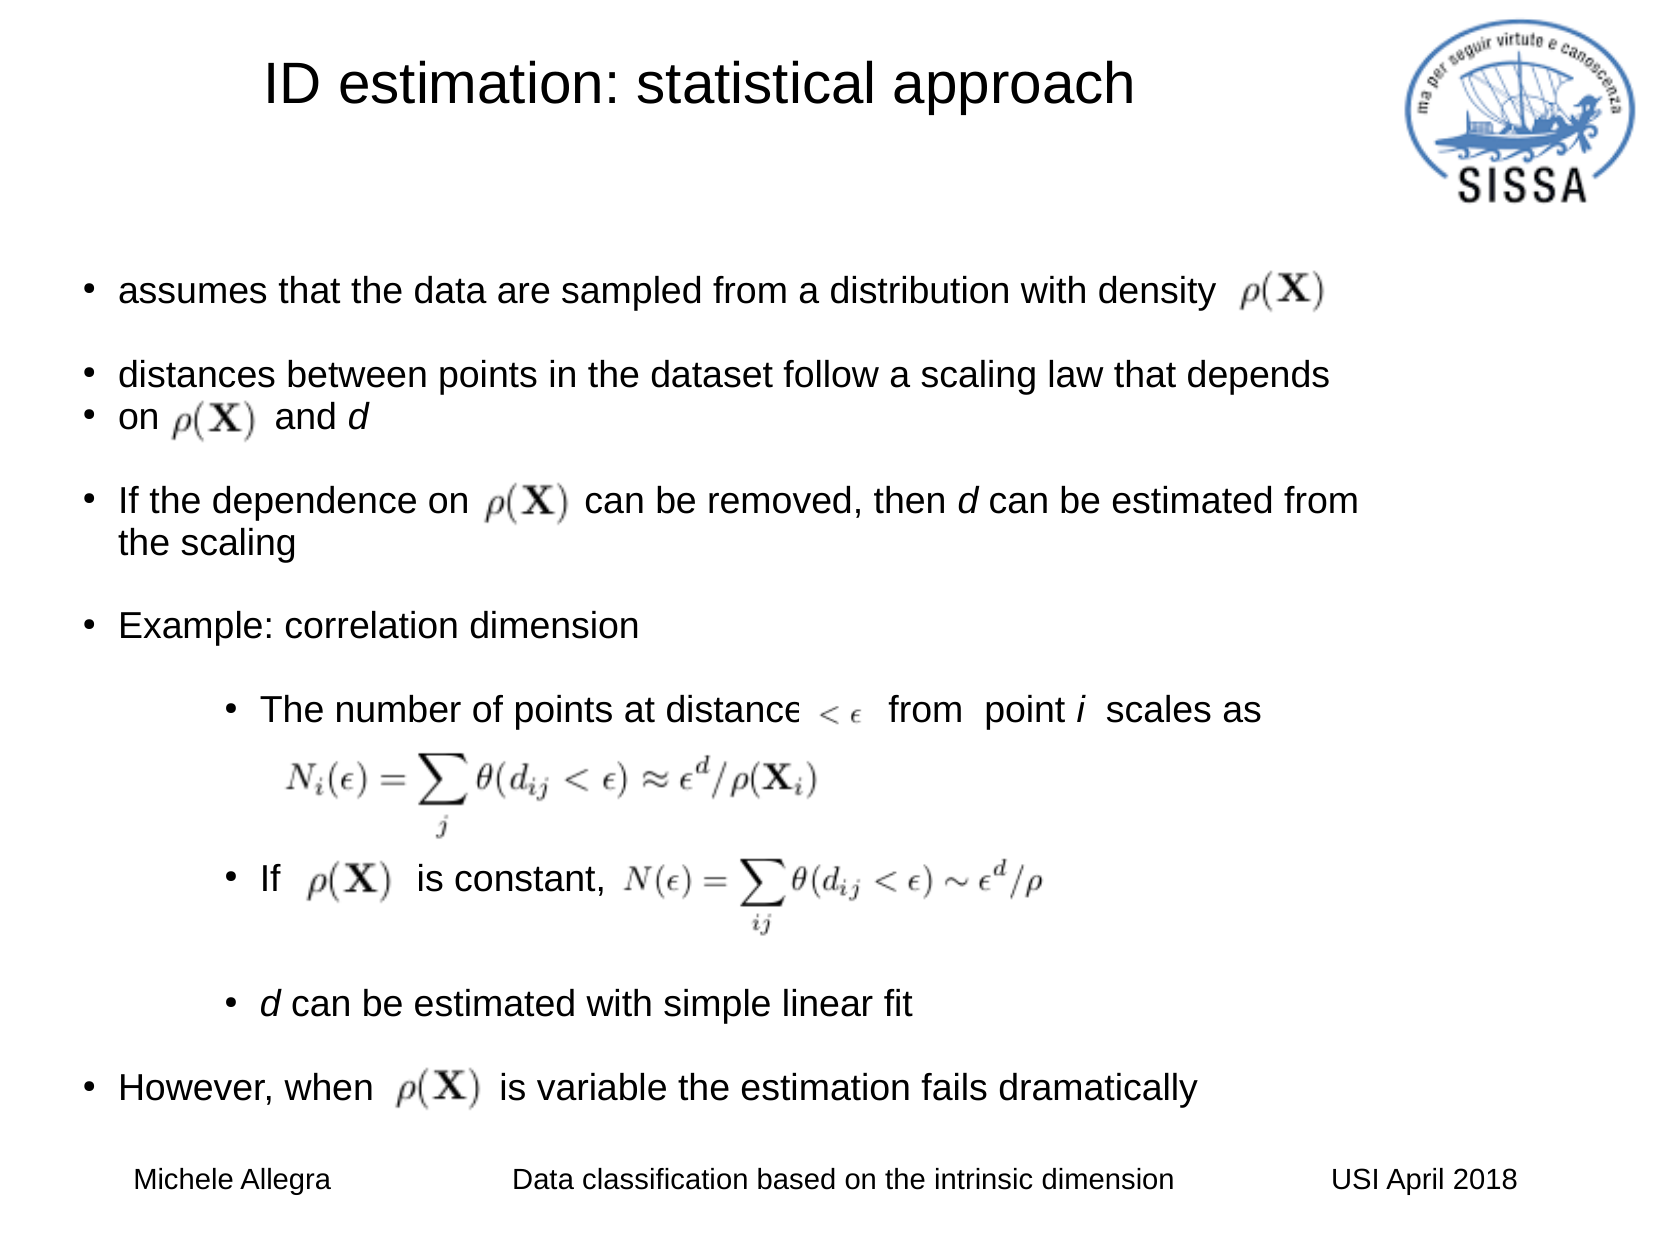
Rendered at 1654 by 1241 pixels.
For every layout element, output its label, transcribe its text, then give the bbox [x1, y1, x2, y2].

subtitle assumes that the data are sampled from a distribution with density distances between points in the dataset follow a scaling law that depends on and d If the dependence on can be removed, then d can be estimated from the scaling Example: correlation dimension The number of points at distance from point i scales as If is constant, d can be estimated with simple linear fit However, when is variable the estimation fails dramatically [82, 157, 1571, 1141]
picture [472, 477, 575, 532]
picture [383, 1062, 487, 1117]
picture [1227, 265, 1331, 319]
picture [159, 395, 262, 449]
picture [294, 855, 398, 910]
picture [273, 738, 1069, 945]
picture [799, 697, 874, 734]
title Michele Allegra Data classification based on the intrinsic dimension USI April 2018 [82, 1141, 1571, 1217]
title ID estimation: statistical approach [82, 32, 1335, 136]
picture [1391, 16, 1652, 207]
